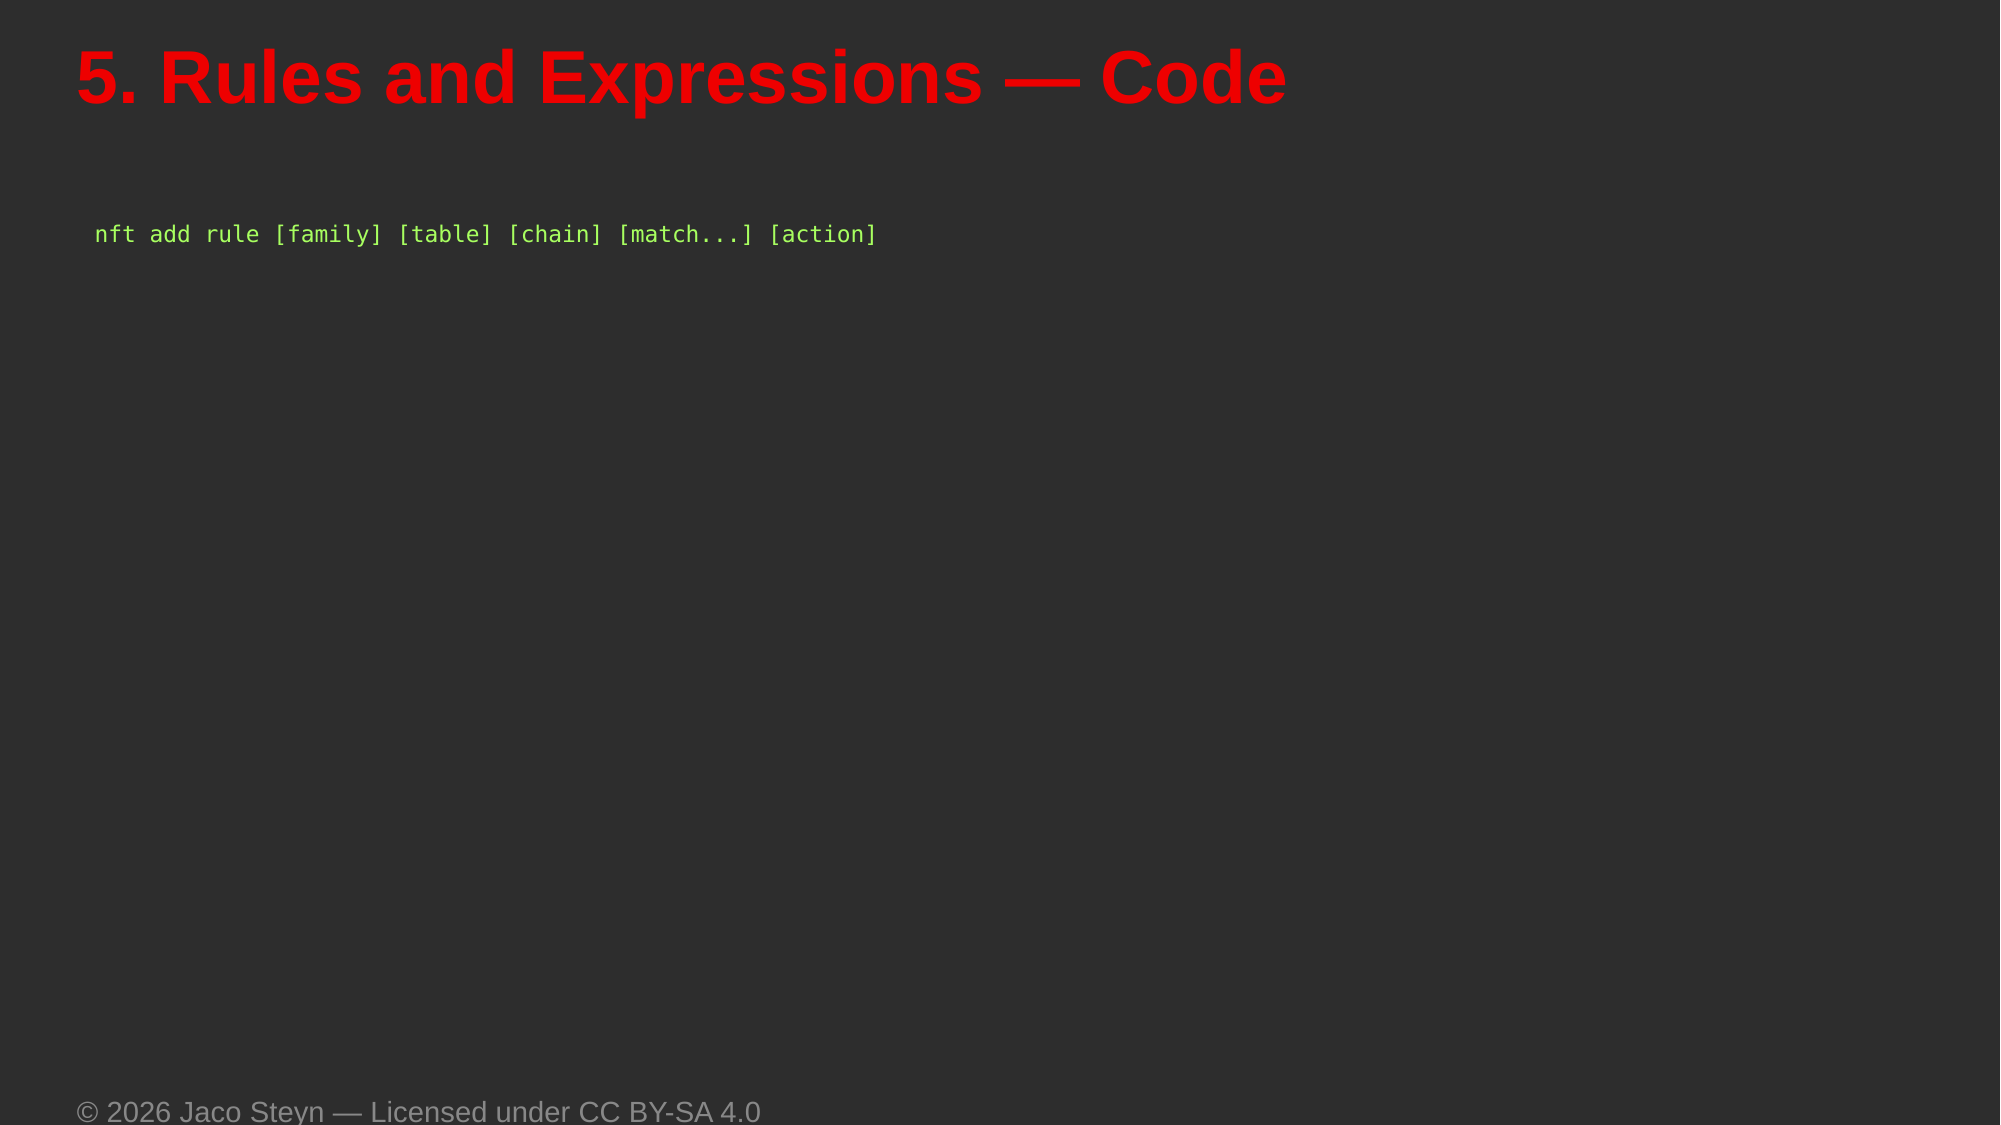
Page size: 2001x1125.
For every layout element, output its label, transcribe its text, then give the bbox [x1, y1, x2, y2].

text_box nft add rule [family] [table] [chain] [match...] [action] [59, 194, 1942, 1052]
text_box © 2026 Jaco Steyn — Licensed under CC BY-SA 4.0 [59, 1083, 1942, 1120]
text_box 5. Rules and Expressions — Code [59, 23, 1942, 178]
